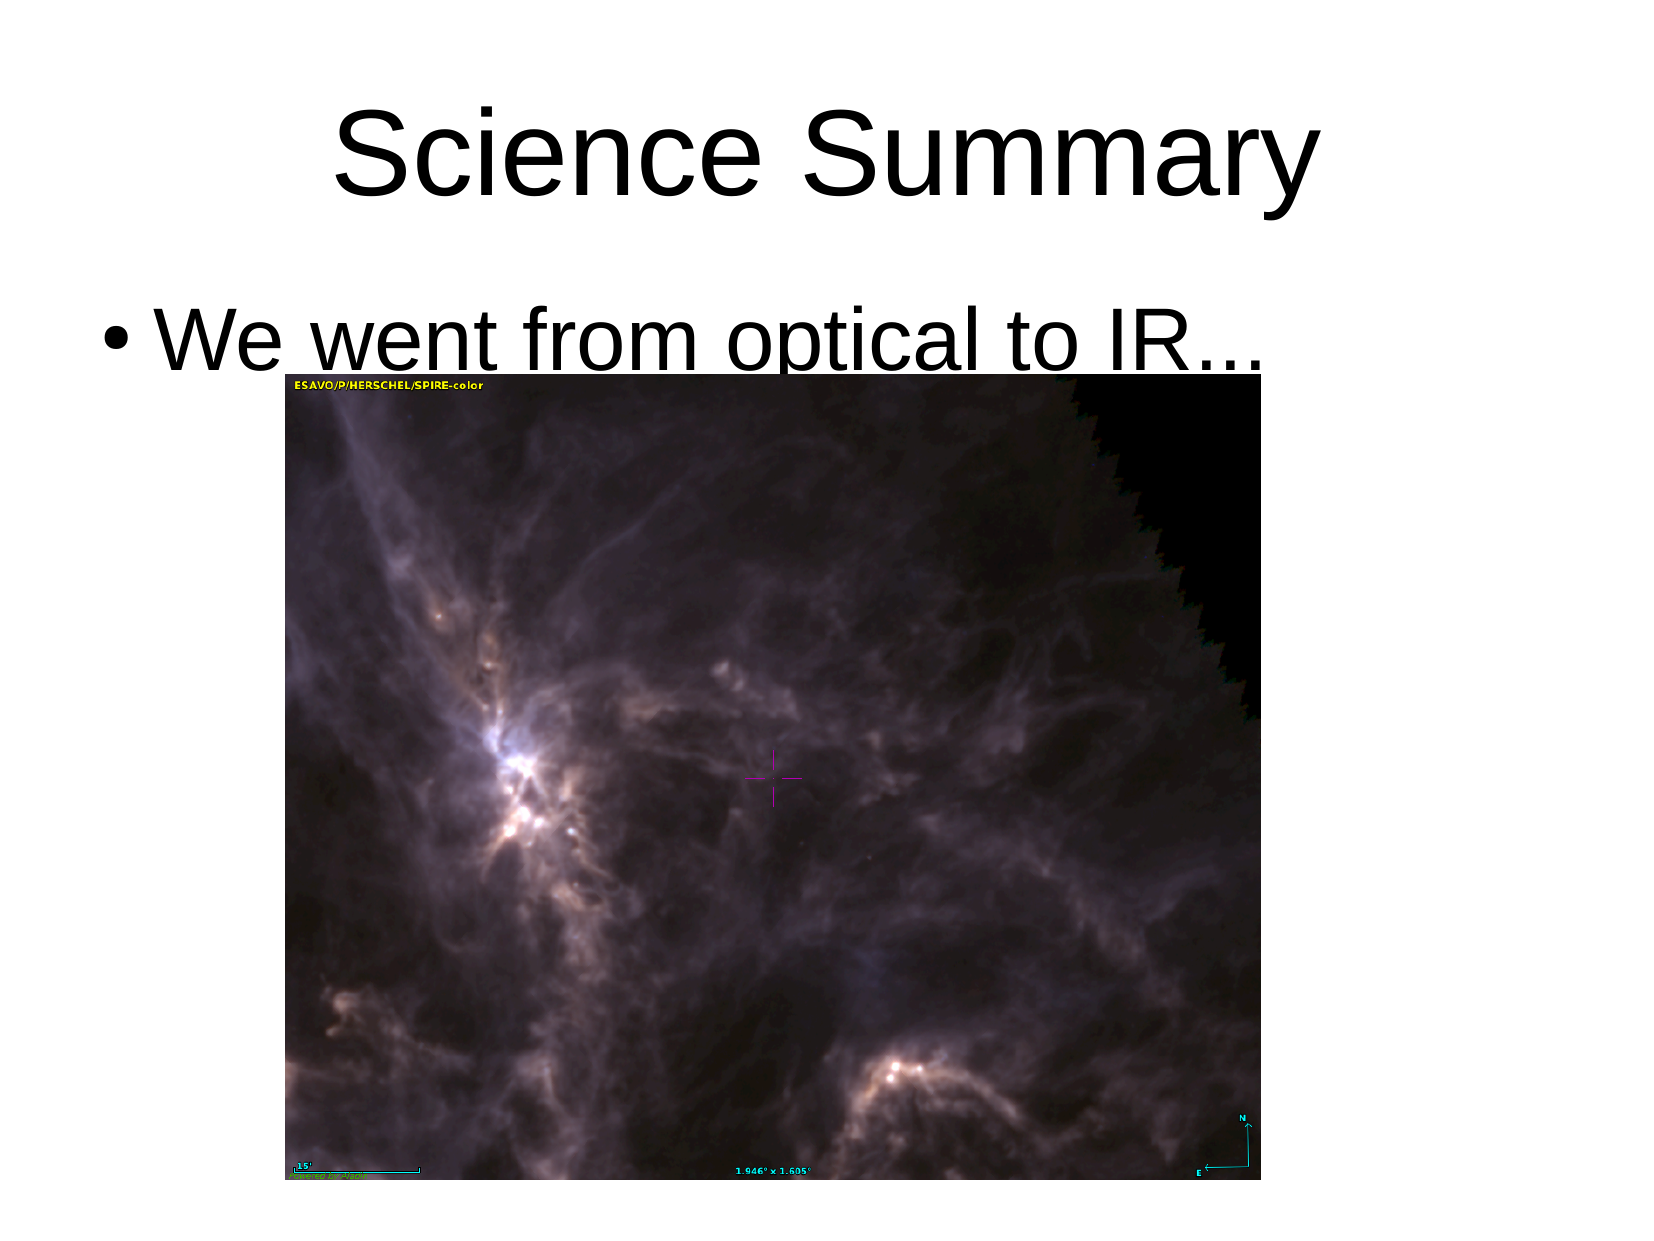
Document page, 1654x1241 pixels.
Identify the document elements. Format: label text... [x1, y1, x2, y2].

list We went from optical to IR... [82, 290, 1571, 1010]
title Science Summary [82, 49, 1571, 257]
picture [285, 374, 1261, 1180]
